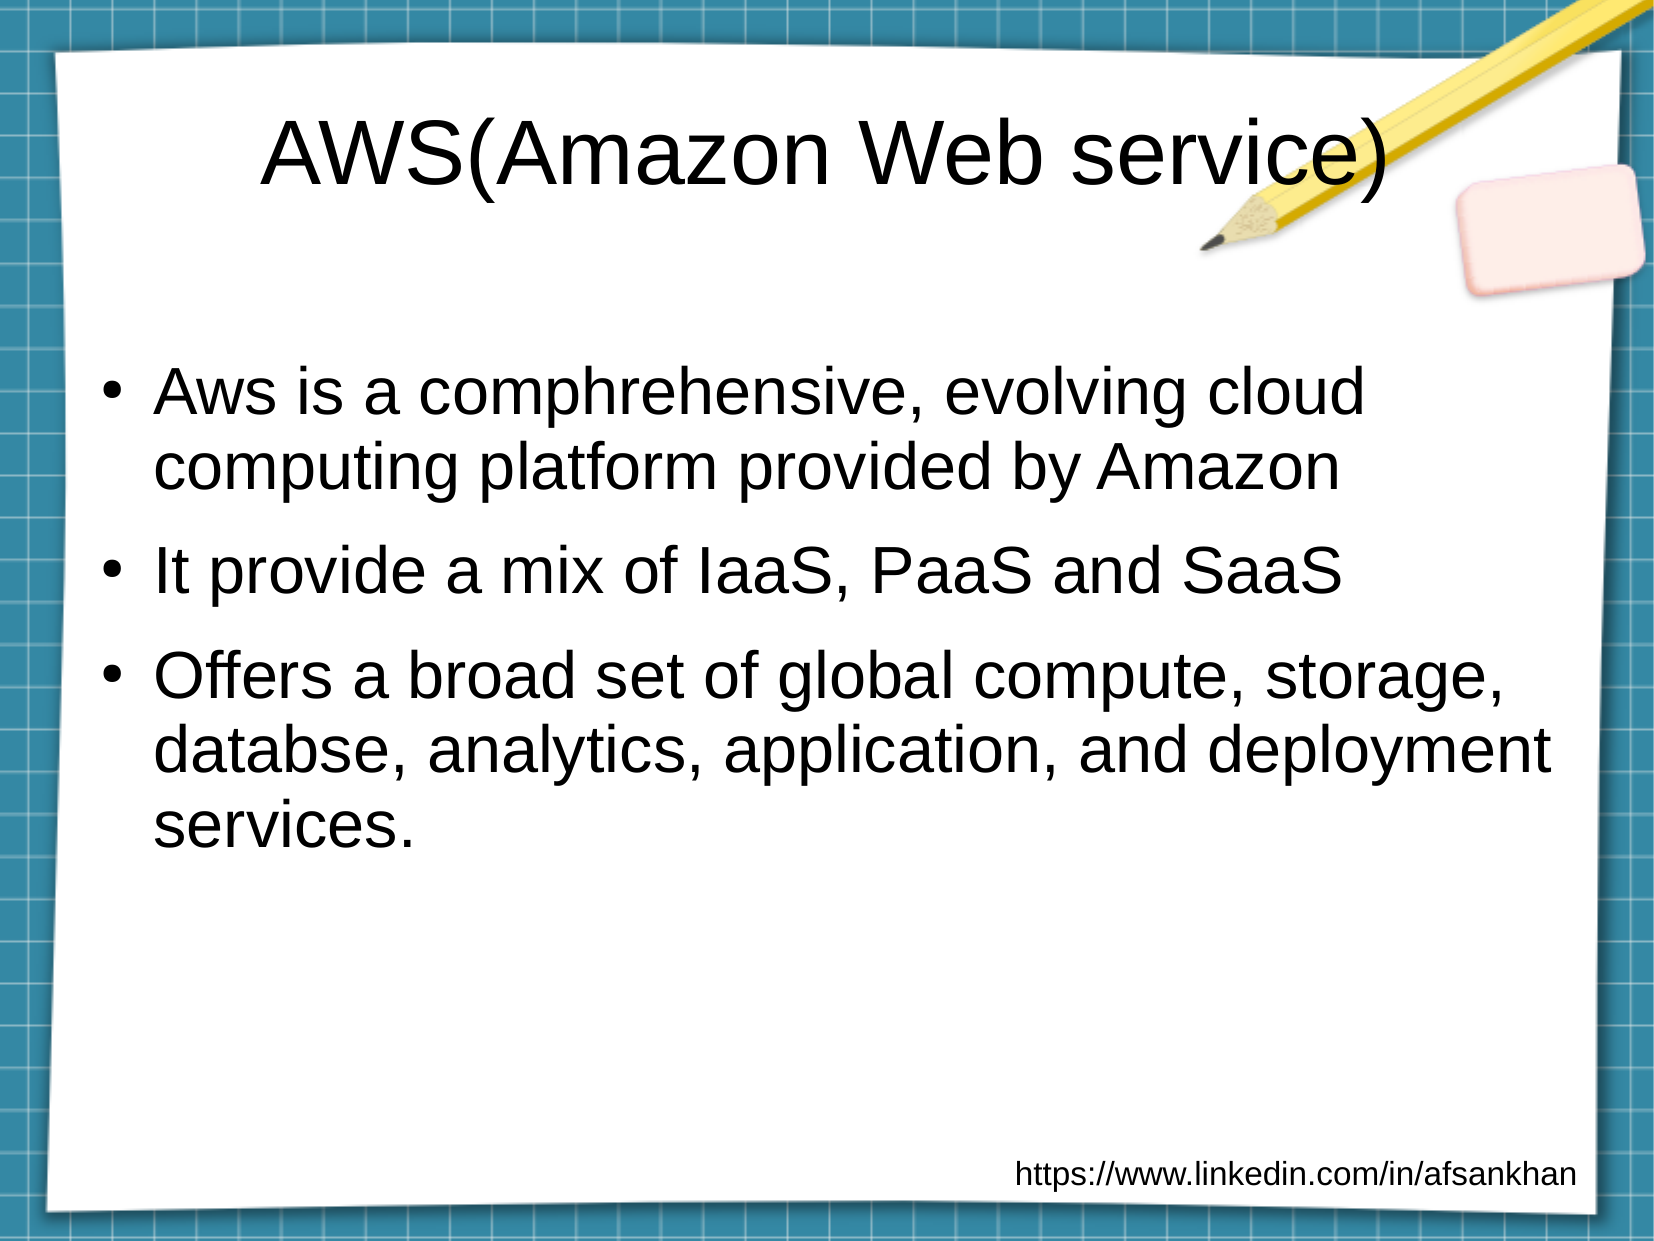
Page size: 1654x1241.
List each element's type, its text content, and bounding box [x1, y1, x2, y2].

picture [0, 0, 1654, 1241]
list Aws is a comphrehensive, evolving cloud computing platform provided by Amazon It provide a mix of IaaS, PaaS and SaaS Offers a broad set of global compute, storage, databse, analytics, application, and deployment services. [82, 354, 1571, 1087]
text_box https://www.linkedin.com/in/afsankhan [1000, 1148, 1594, 1201]
title AWS(Amazon Web service) [82, 49, 1571, 257]
